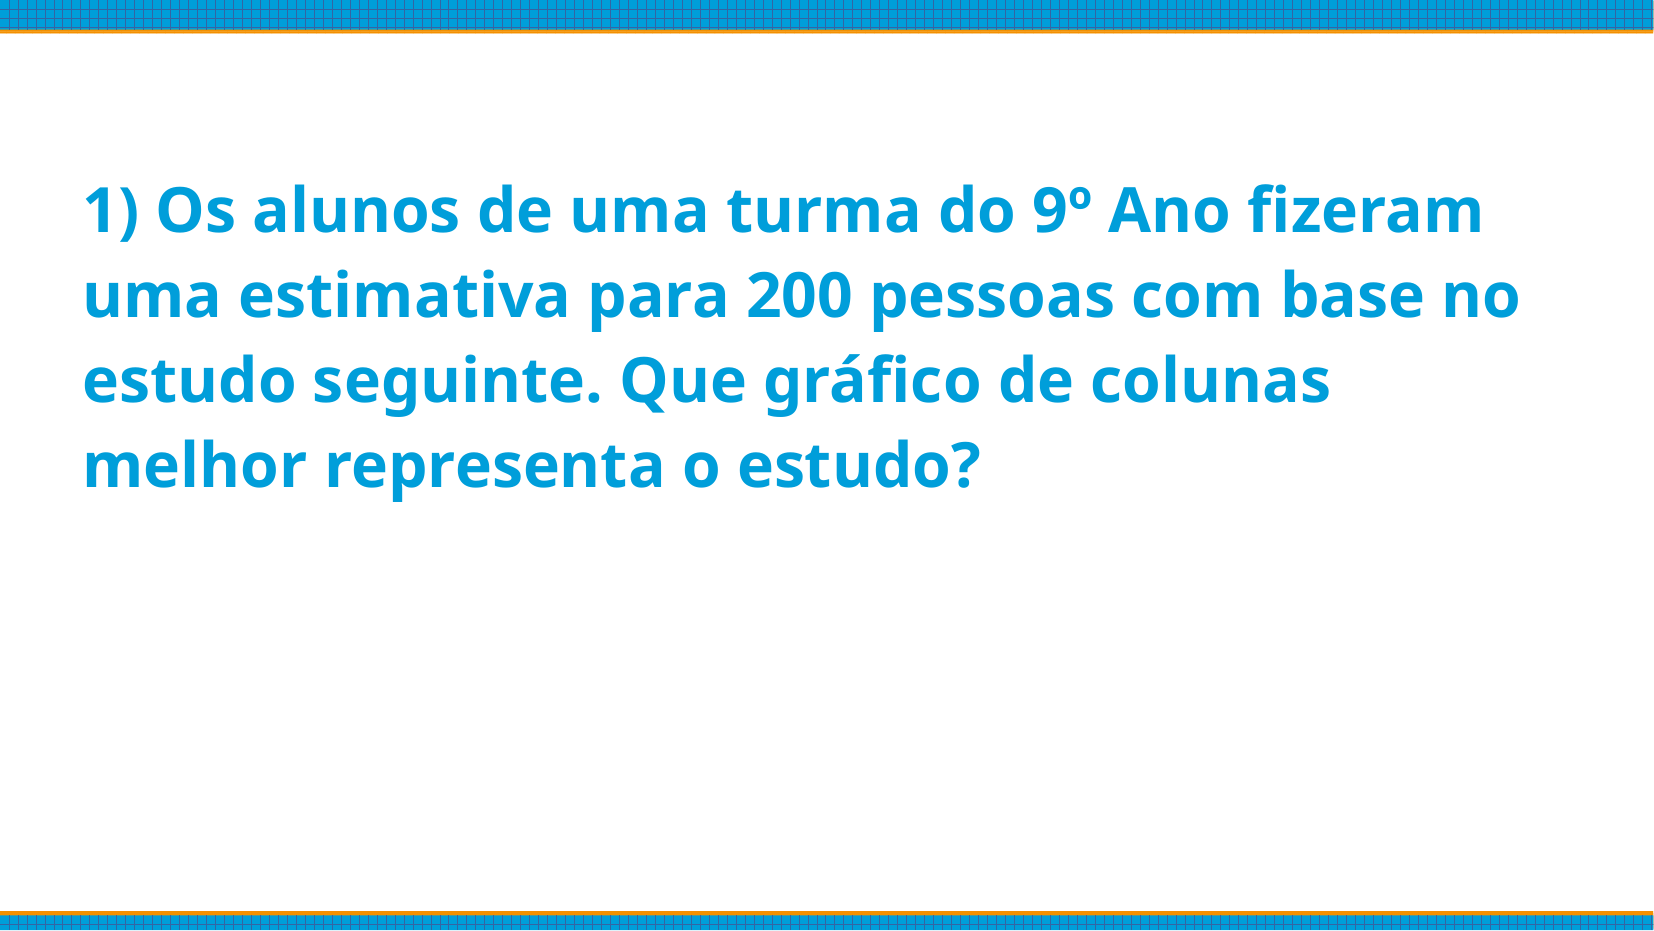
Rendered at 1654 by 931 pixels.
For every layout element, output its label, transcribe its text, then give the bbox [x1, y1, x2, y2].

subtitle 1) Os alunos de uma turma do 9º Ano fizeram uma estimativa para 200 pessoas com base no estudo seguinte. Que gráfico de colunas melhor representa o estudo? [82, 103, 1571, 824]
